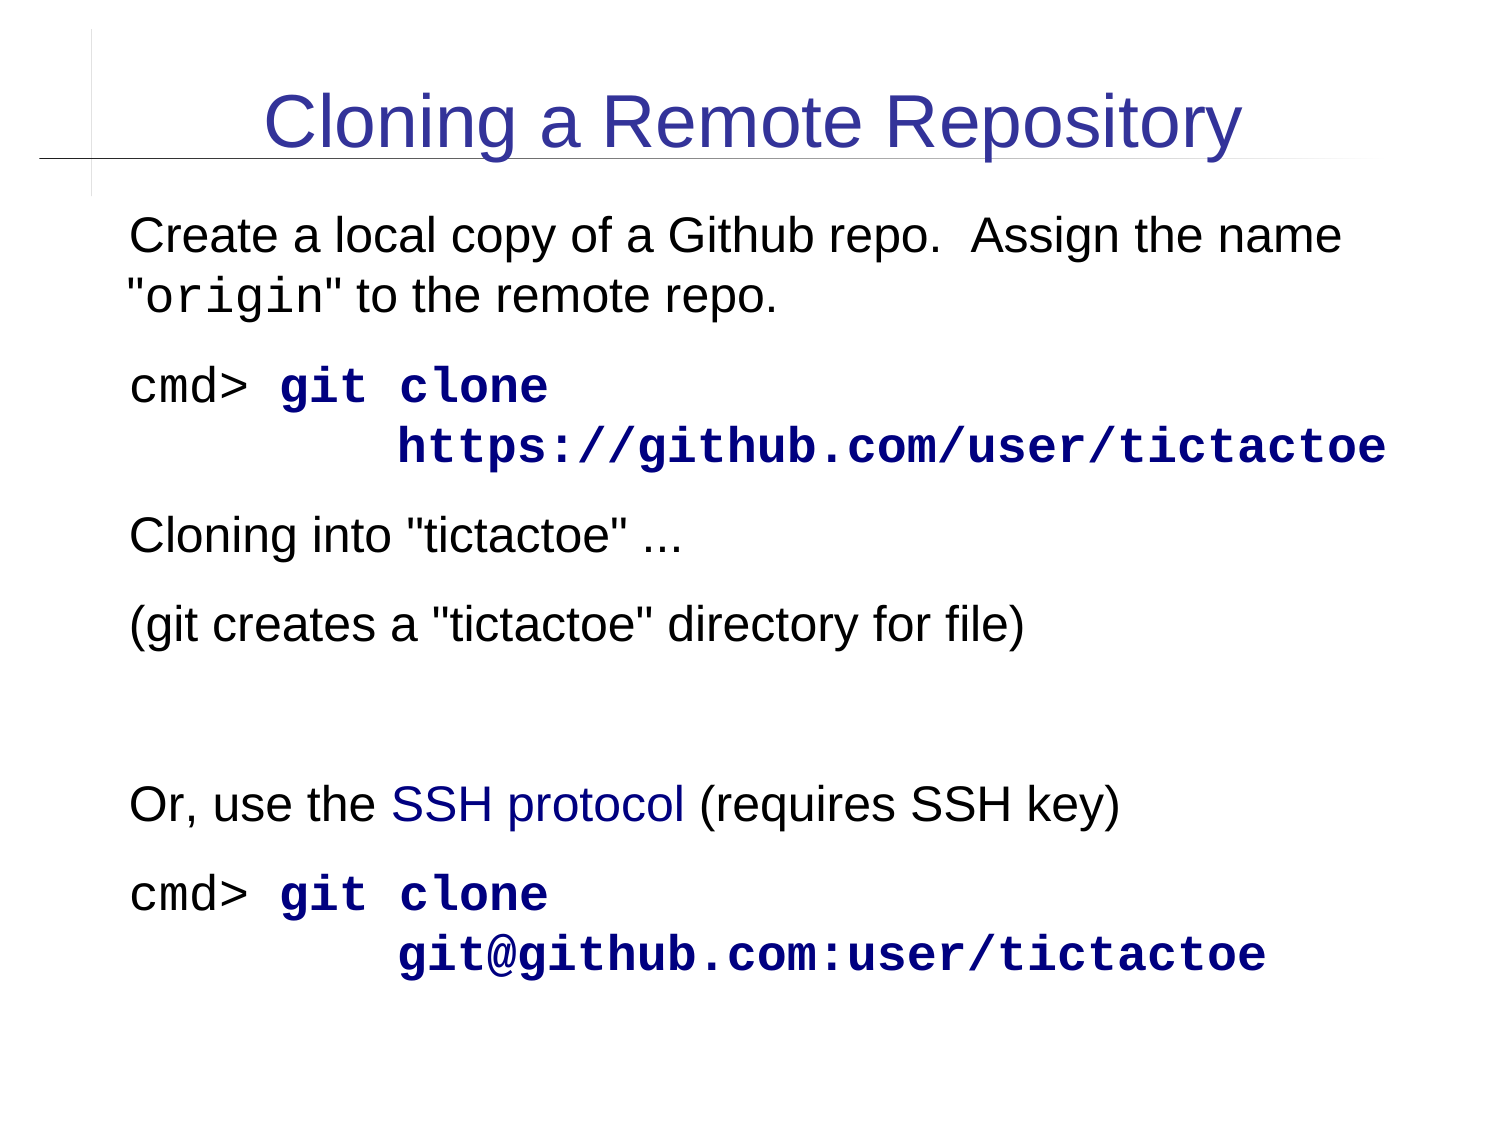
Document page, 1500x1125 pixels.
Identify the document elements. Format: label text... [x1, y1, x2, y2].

list Create a local copy of a Github repo. Assign the name "origin" to the remote repo. cmd> git clone https://github.com/user/tictactoe Cloning into "tictactoe" ... (git creates a "tictactoe" directory for file) Or, use the SSH protocol (requires SSH key) cmd> git clone git@github.com:user/tictactoe [111, 195, 1441, 1080]
title Cloning a Remote Repository [104, 29, 1404, 171]
